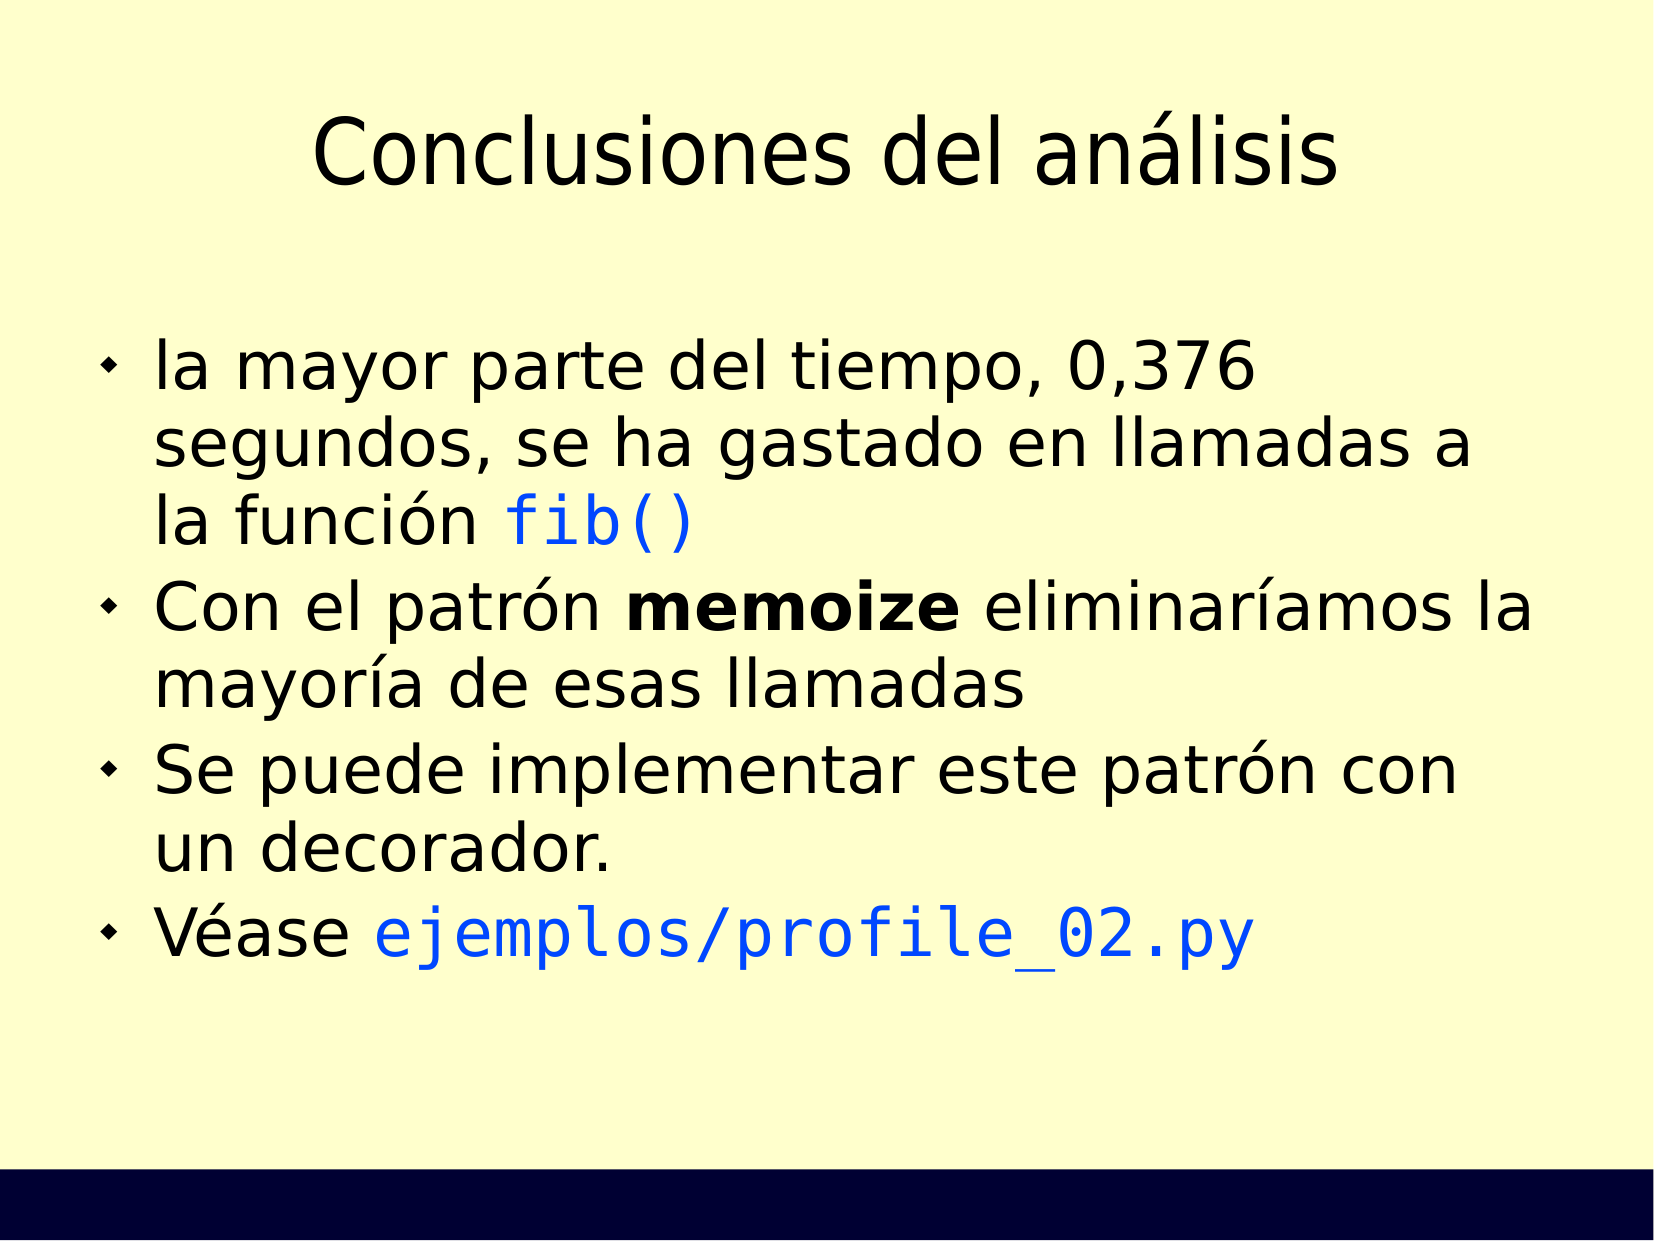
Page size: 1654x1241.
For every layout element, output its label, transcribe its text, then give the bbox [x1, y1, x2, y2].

title Conclusiones del análisis [82, 49, 1571, 257]
list la mayor parte del tiempo, 0,376 segundos, se ha gastado en llamadas a la función fib() Con el patrón memoize eliminaríamos la mayoría de esas llamadas Se puede implementar este patrón con un decorador. Véase ejemplos/profile_02.py [82, 290, 1538, 1010]
